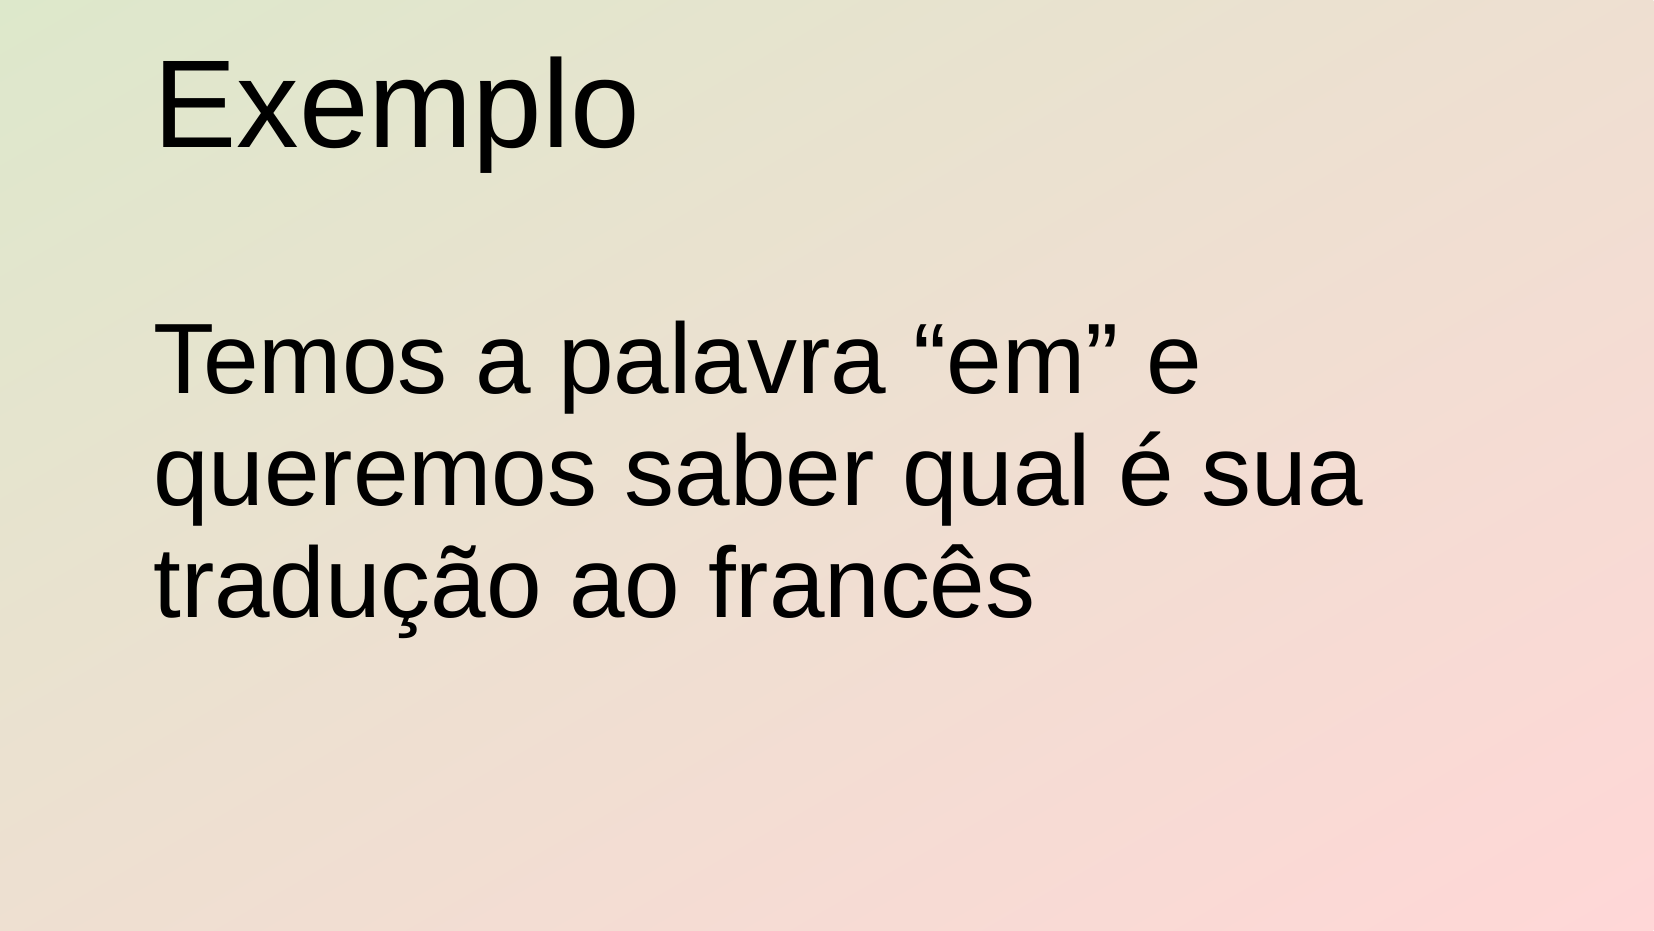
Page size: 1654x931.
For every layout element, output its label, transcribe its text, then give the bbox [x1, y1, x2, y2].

list Exemplo Temos a palavra “em” e queremos saber qual é sua tradução ao francês [82, 34, 1571, 657]
